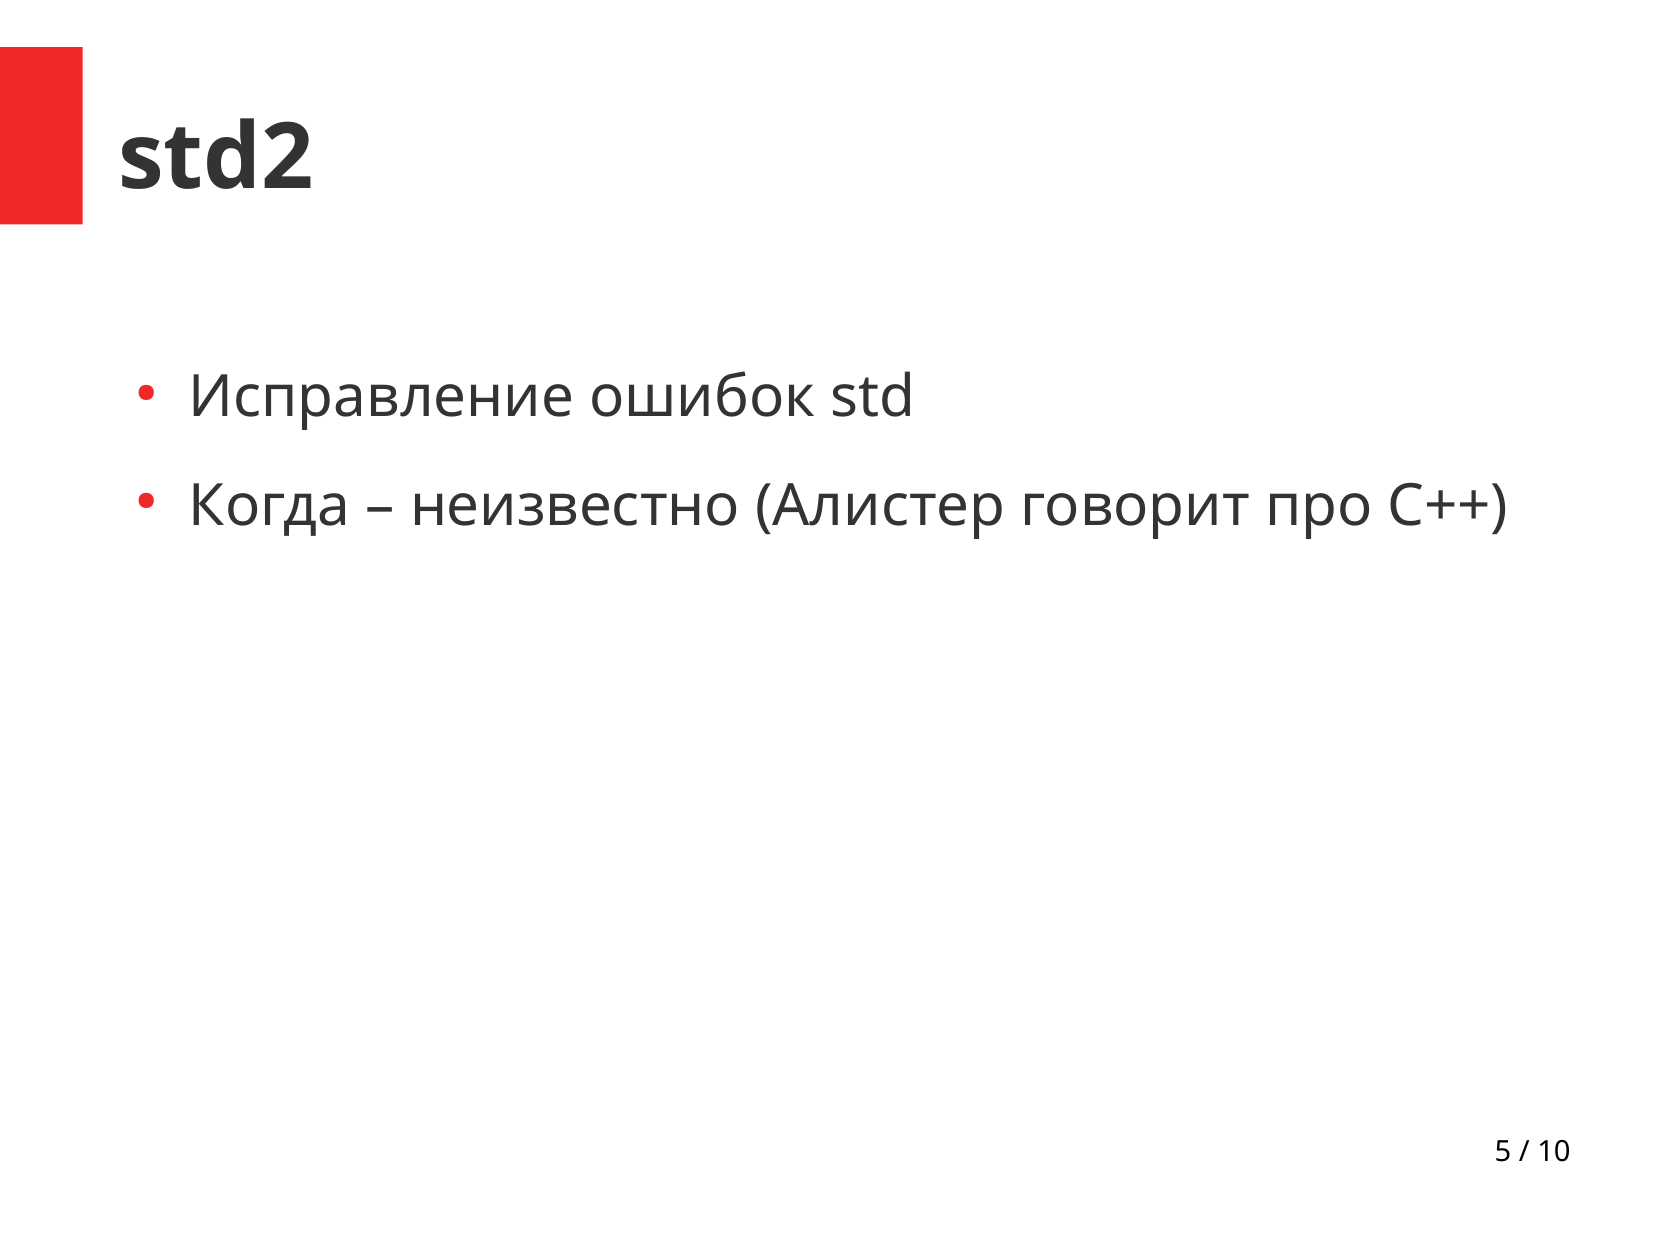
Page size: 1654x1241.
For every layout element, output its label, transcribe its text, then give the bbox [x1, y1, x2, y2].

list Исправление ошибок std Когда – неизвестно (Алистер говорит про C++) [118, 354, 1536, 1074]
title std2 [118, 49, 1571, 257]
